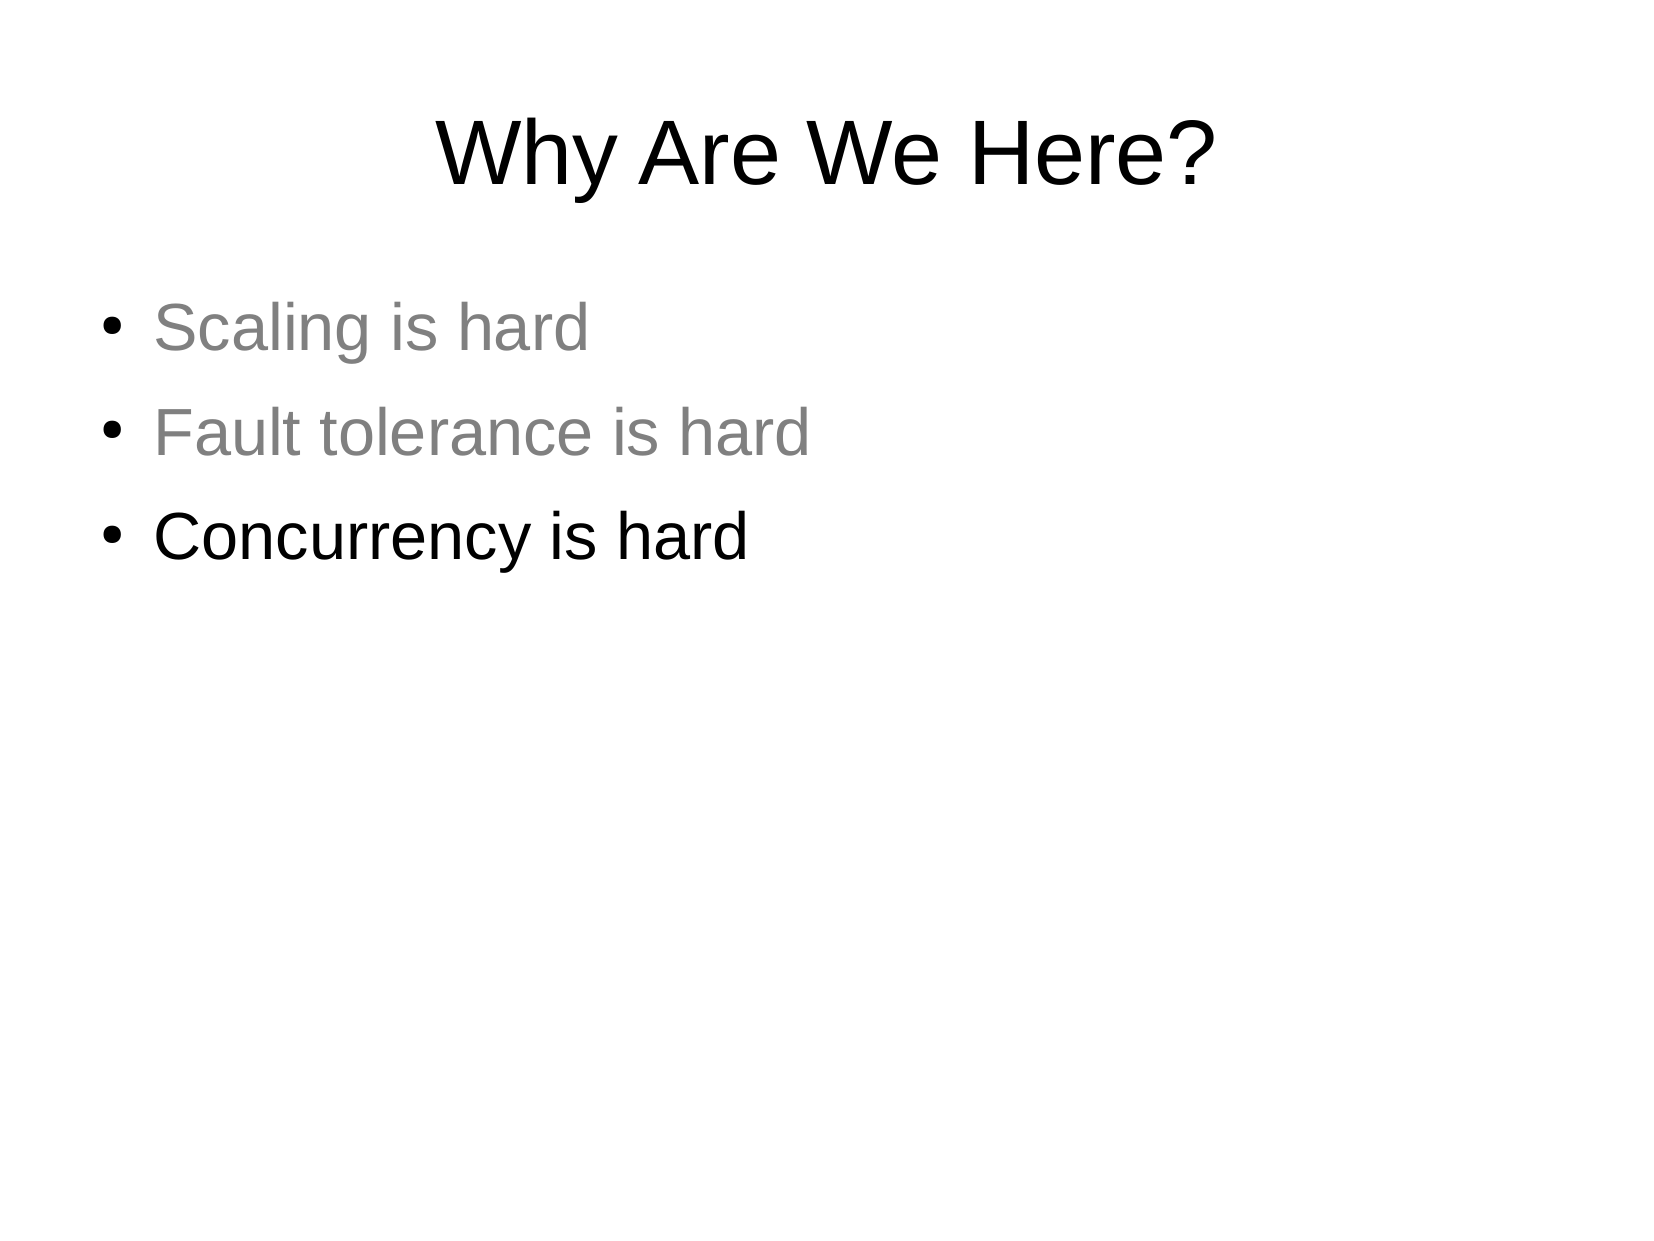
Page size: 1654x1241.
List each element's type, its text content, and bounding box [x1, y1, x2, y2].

list Scaling is hard Fault tolerance is hard Concurrency is hard [82, 290, 1571, 1010]
title Why Are We Here? [82, 49, 1571, 257]
